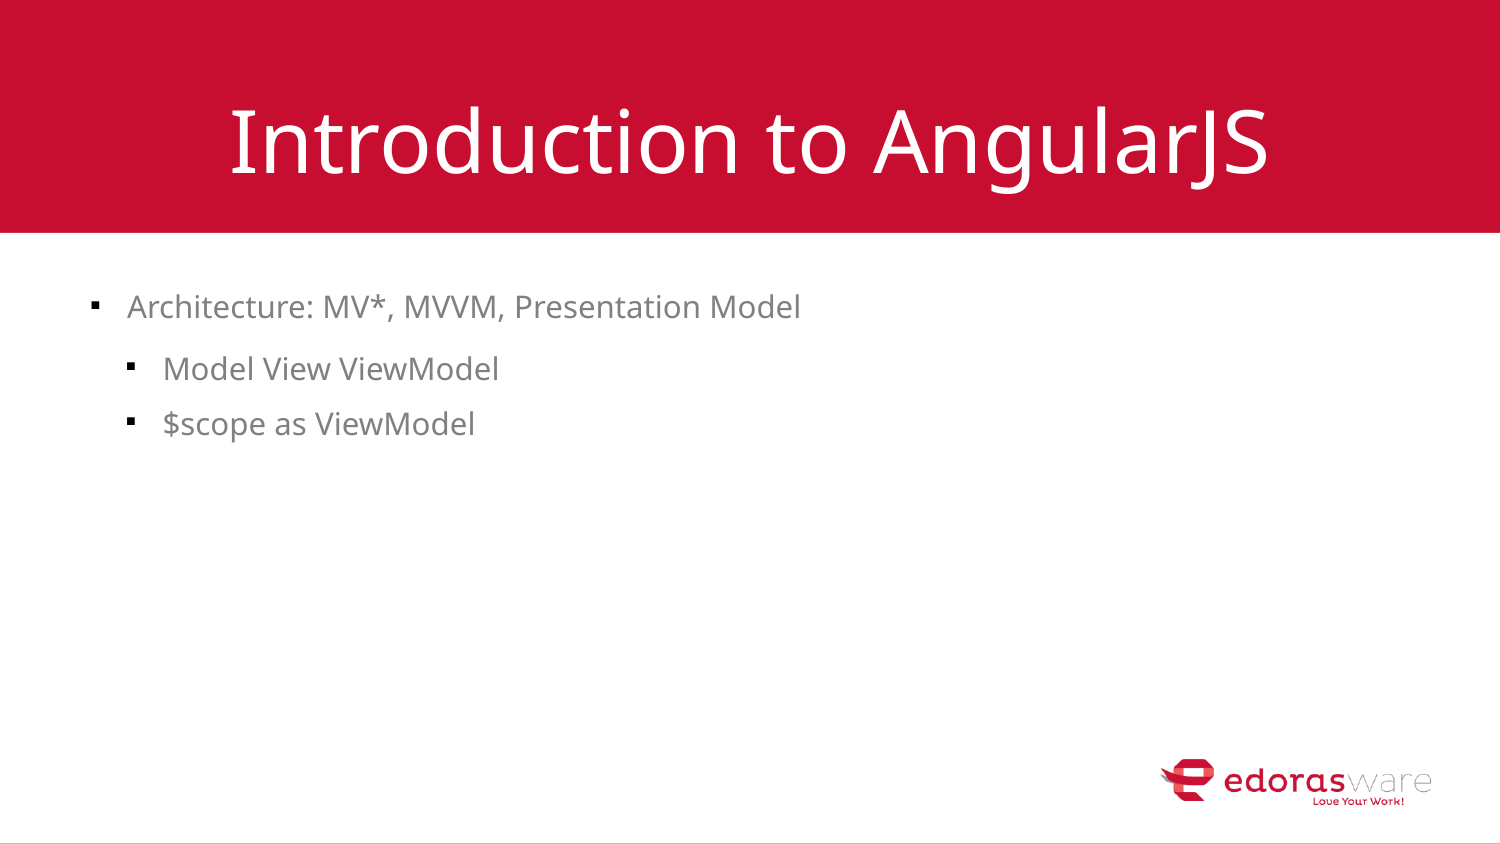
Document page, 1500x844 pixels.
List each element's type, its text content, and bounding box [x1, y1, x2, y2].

title Introduction to AngularJS [75, 45, 1425, 233]
list Architecture: MV*, MVVM, Presentation Model Model View ViewModel $scope as ViewModel [41, 280, 1459, 741]
picture [1151, 748, 1436, 815]
